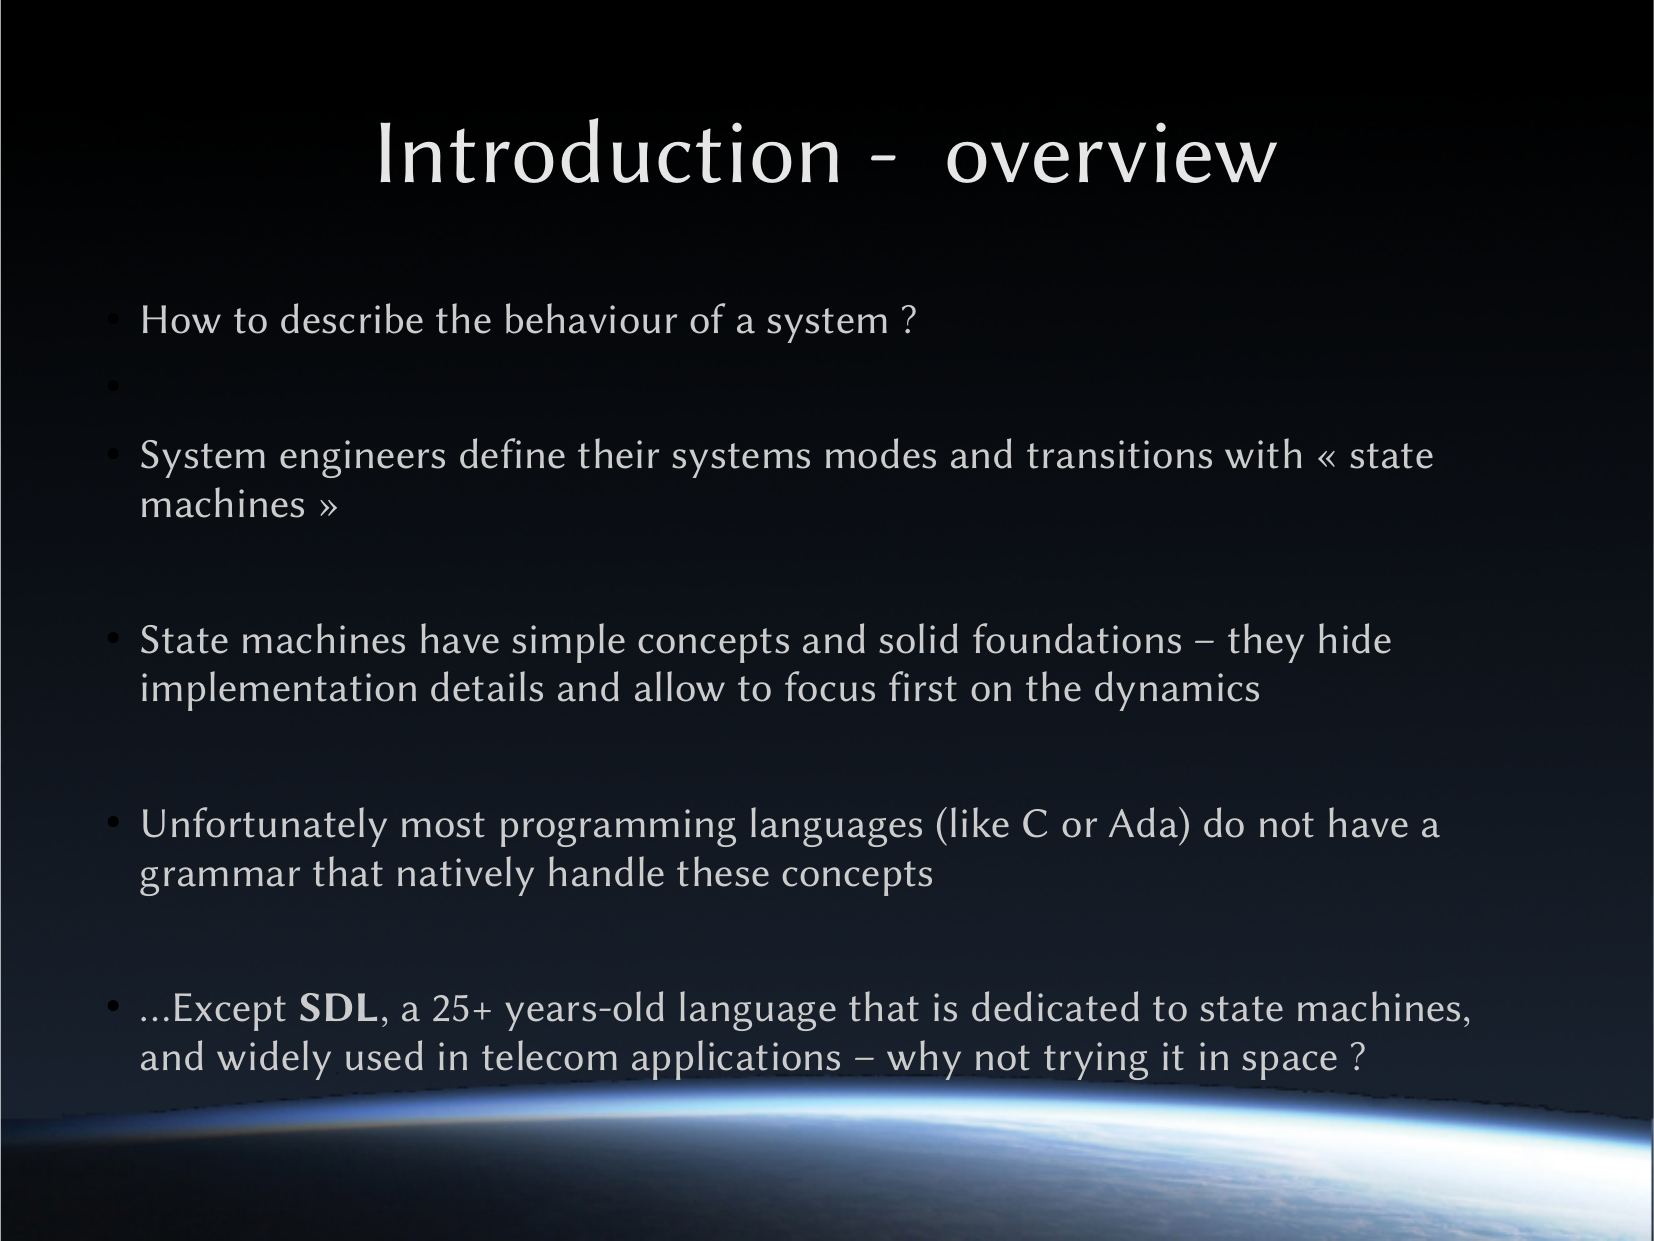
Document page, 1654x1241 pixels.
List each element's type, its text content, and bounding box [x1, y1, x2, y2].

picture [0, 0, 1654, 1241]
list How to describe the behaviour of a system ? System engineers define their systems modes and transitions with « state machines » State machines have simple concepts and solid foundations – they hide implementation details and allow to focus first on the dynamics Unfortunately most programming languages (like C or Ada) do not have a grammar that natively handle these concepts ...Except SDL, a 25+ years-old language that is dedicated to state machines, and widely used in telecom applications – why not trying it in space ? [94, 295, 1550, 1087]
title Introduction - overview [82, 49, 1571, 257]
